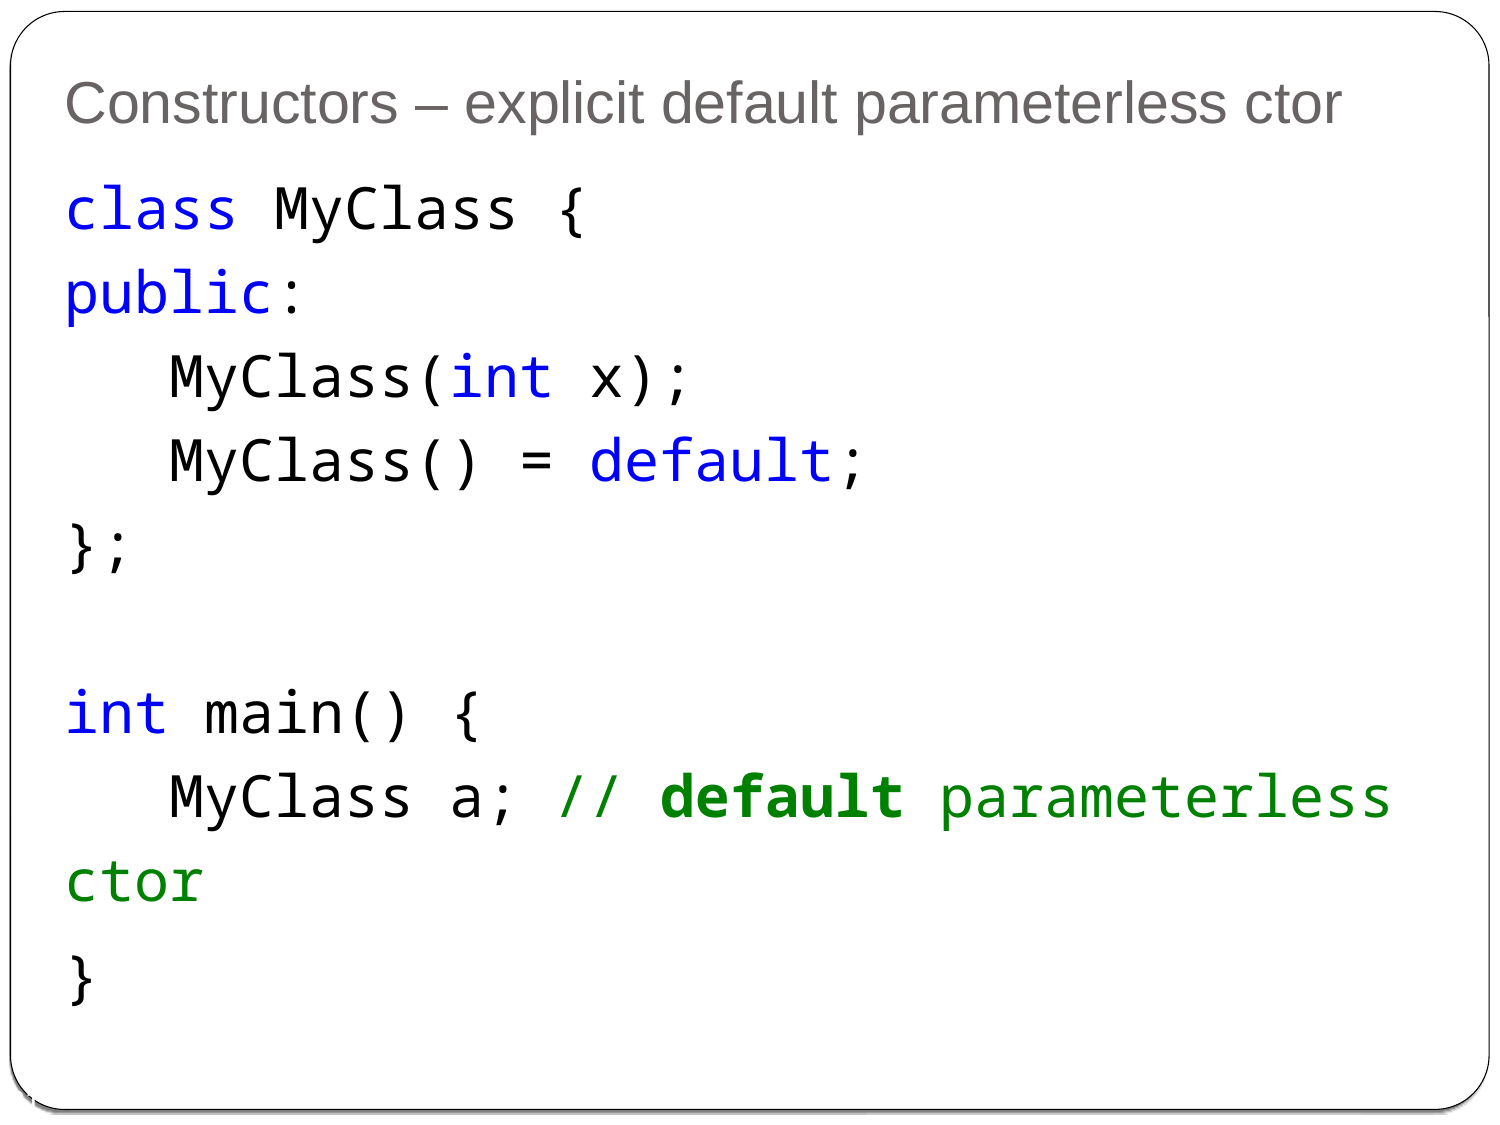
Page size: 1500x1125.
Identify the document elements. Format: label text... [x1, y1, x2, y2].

slide_number <number> [0, 1074, 50, 1125]
title Constructors – explicit default parameterless ctor [50, 24, 1450, 150]
list class MyClass { public: MyClass(int x); MyClass() = default; }; int main() { MyClass a; // default parameterless ctor } [50, 149, 1500, 1088]
